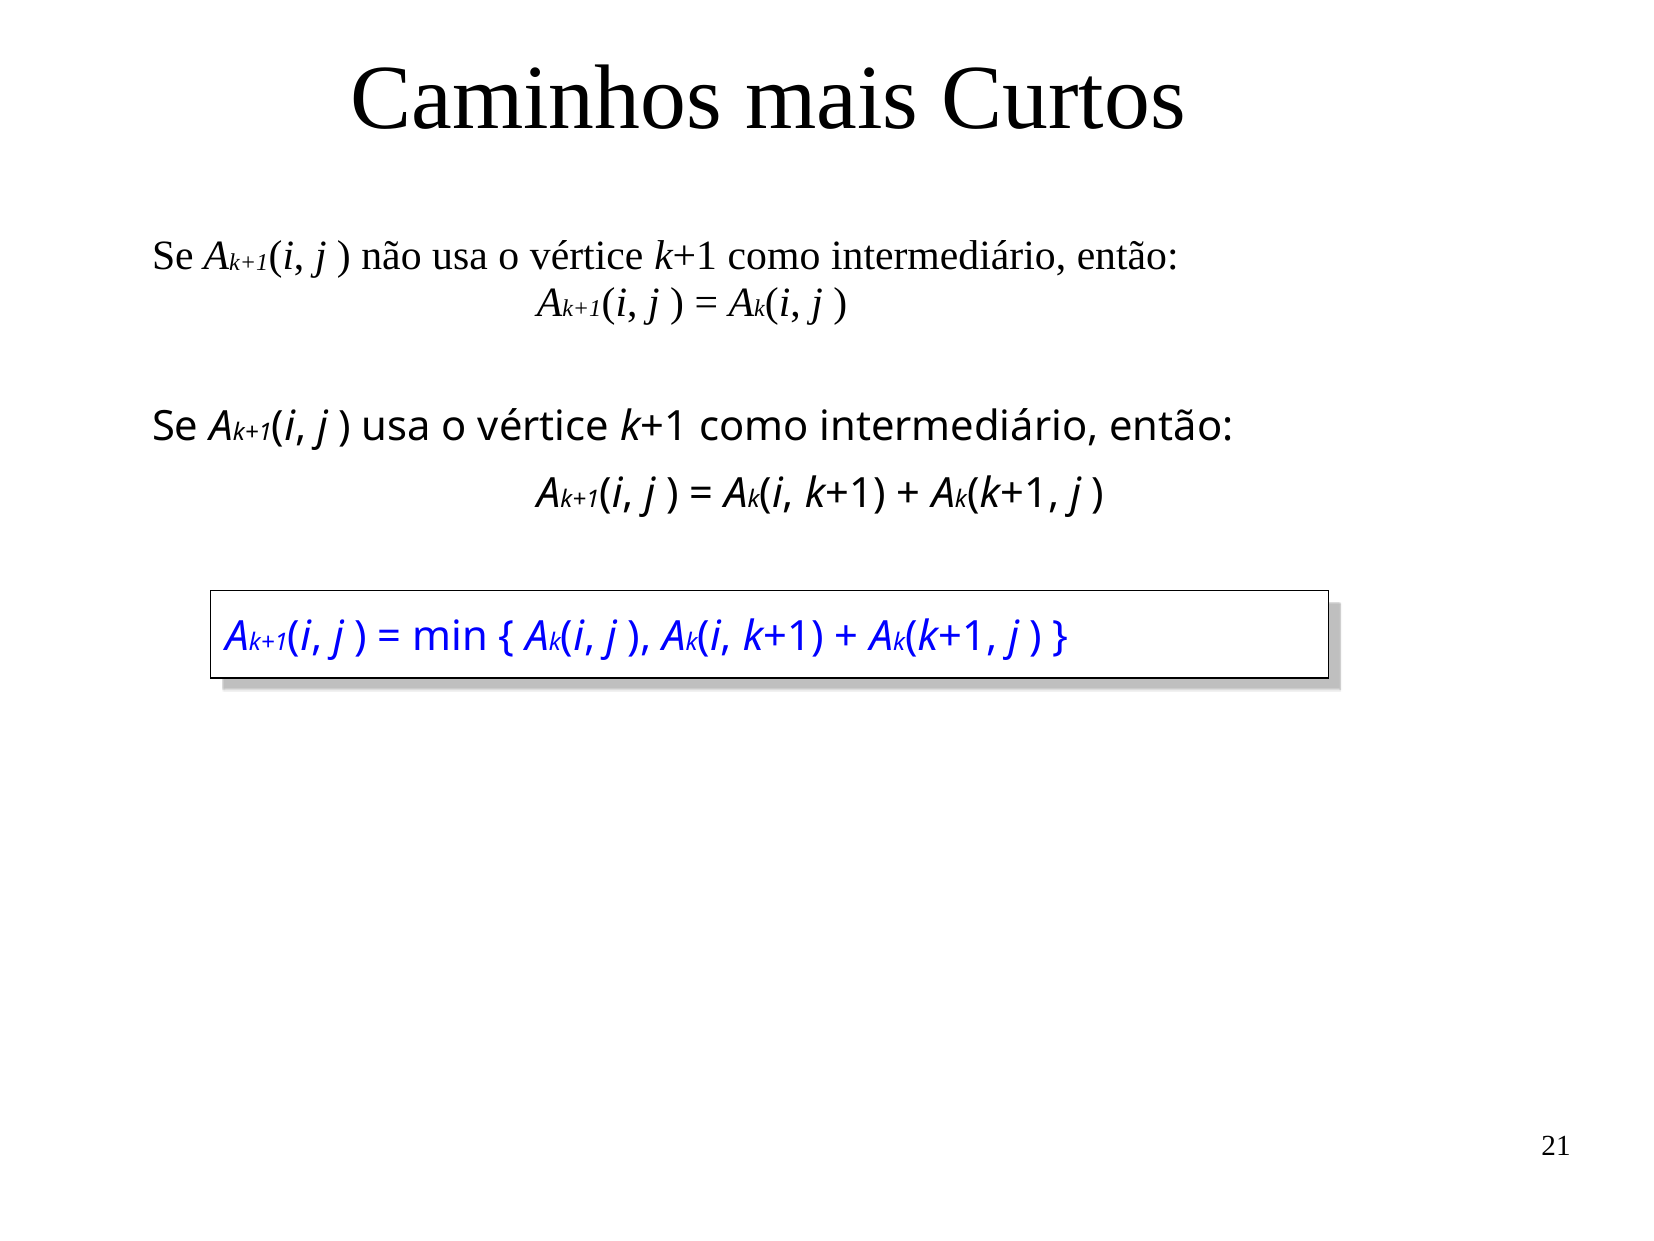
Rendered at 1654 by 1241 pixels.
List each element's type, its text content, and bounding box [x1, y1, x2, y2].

text_box Se Ak+1(i, j ) usa o vértice k+1 como intermediário, então: Ak+1(i, j ) = Ak(i, k+1) + Ak(k+1, j )‏ [137, 387, 1375, 538]
text_box Ak+1(i, j ) = min { Ak(i, j ), Ak(i, k+1) + Ak(k+1, j ) } [210, 590, 1329, 678]
list Se Ak+1(i, j ) não usa o vértice k+1 como intermediário, então: Ak+1(i, j ) = Ak(i, j ) [137, 224, 1375, 387]
title Caminhos mais Curtos [237, 38, 1300, 157]
